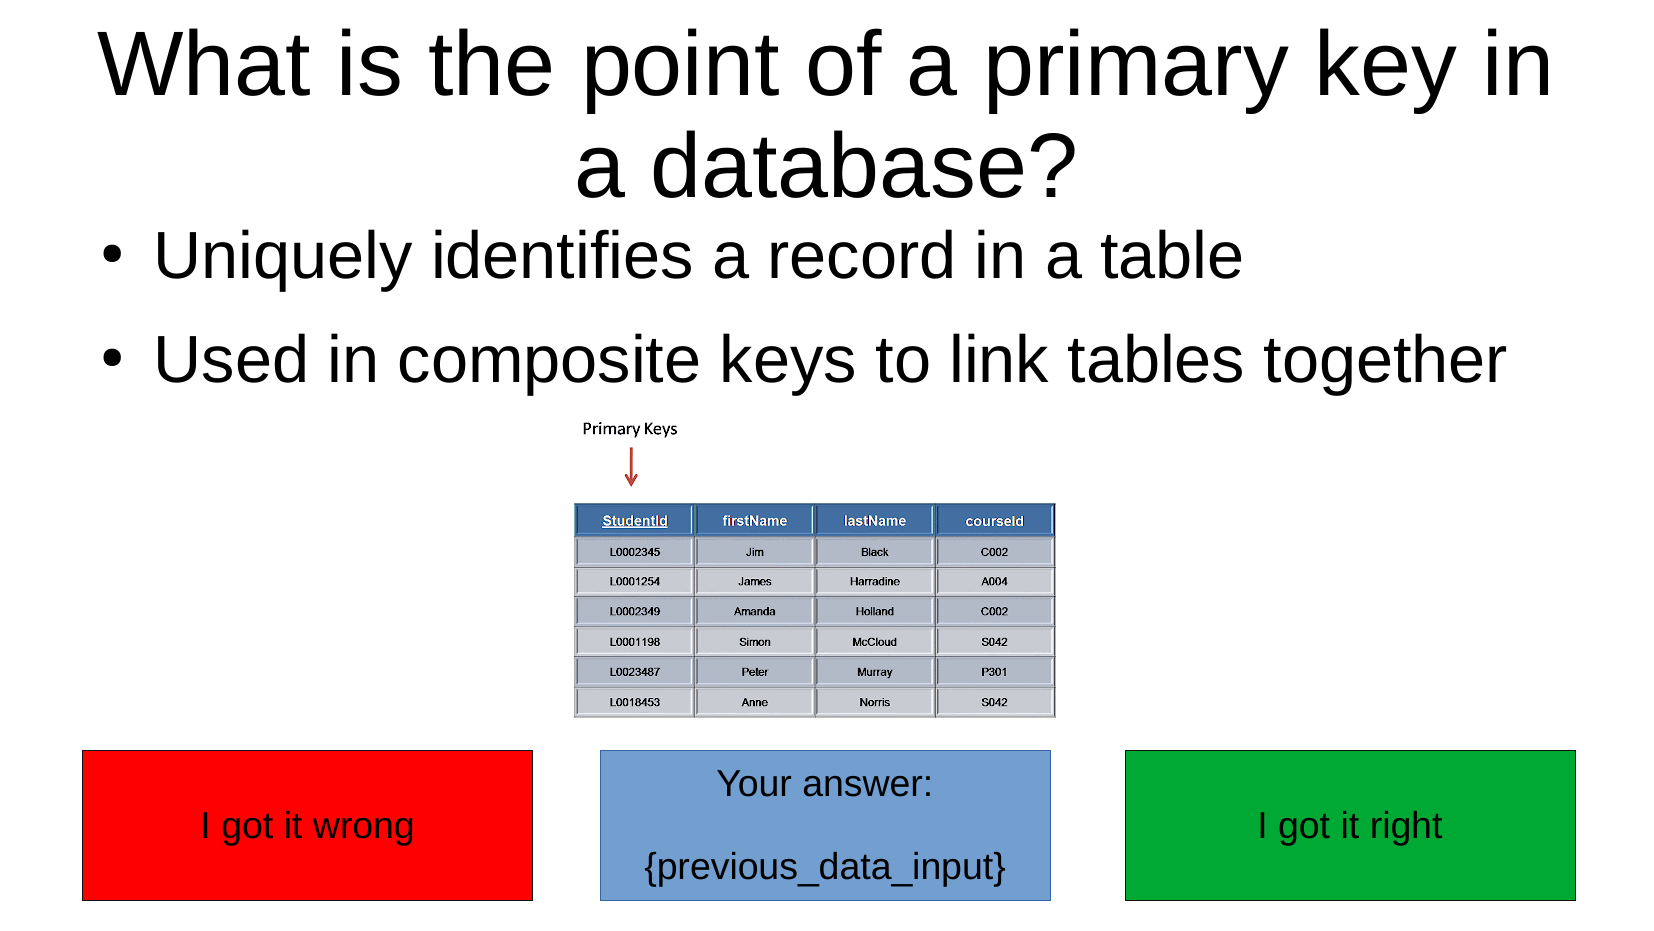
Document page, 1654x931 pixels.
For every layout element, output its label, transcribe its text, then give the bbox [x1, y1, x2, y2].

text_box Your answer: {previous_data_input} [600, 750, 1051, 901]
picture [562, 412, 1070, 729]
text_box I got it right [1125, 750, 1576, 901]
list Uniquely identifies a record in a table Used in composite keys to link tables together [82, 217, 1571, 758]
text_box I got it wrong [82, 750, 533, 901]
title What is the point of a primary key in a database? [82, 12, 1571, 217]
